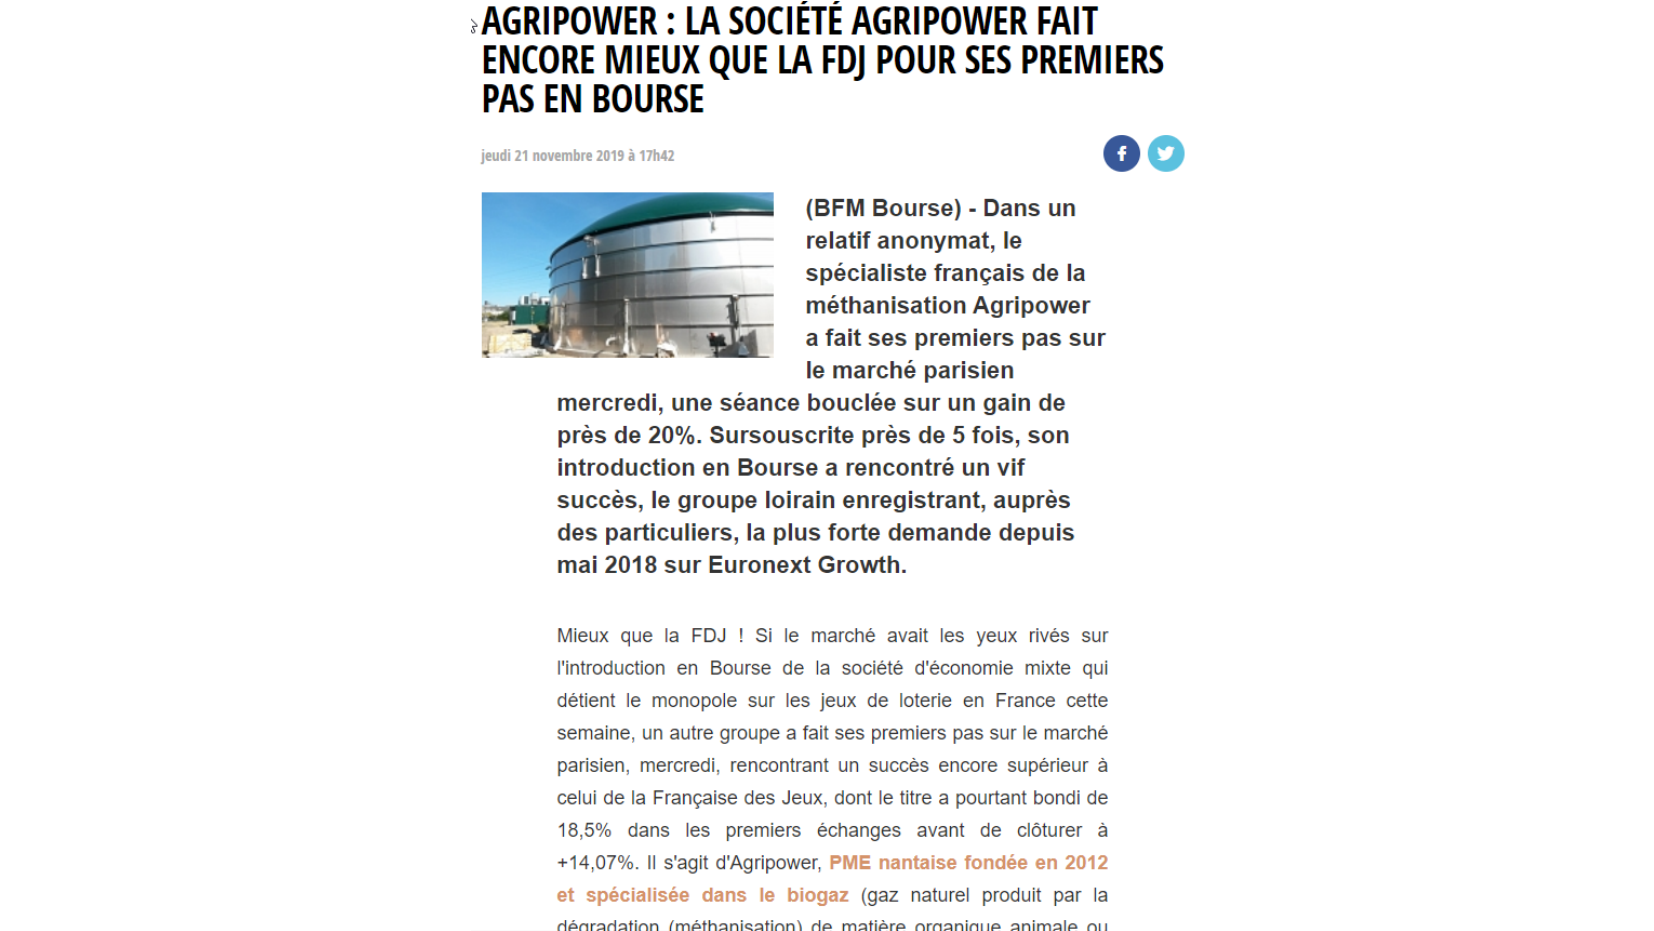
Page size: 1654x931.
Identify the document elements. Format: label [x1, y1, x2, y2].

picture [471, 1, 1190, 931]
